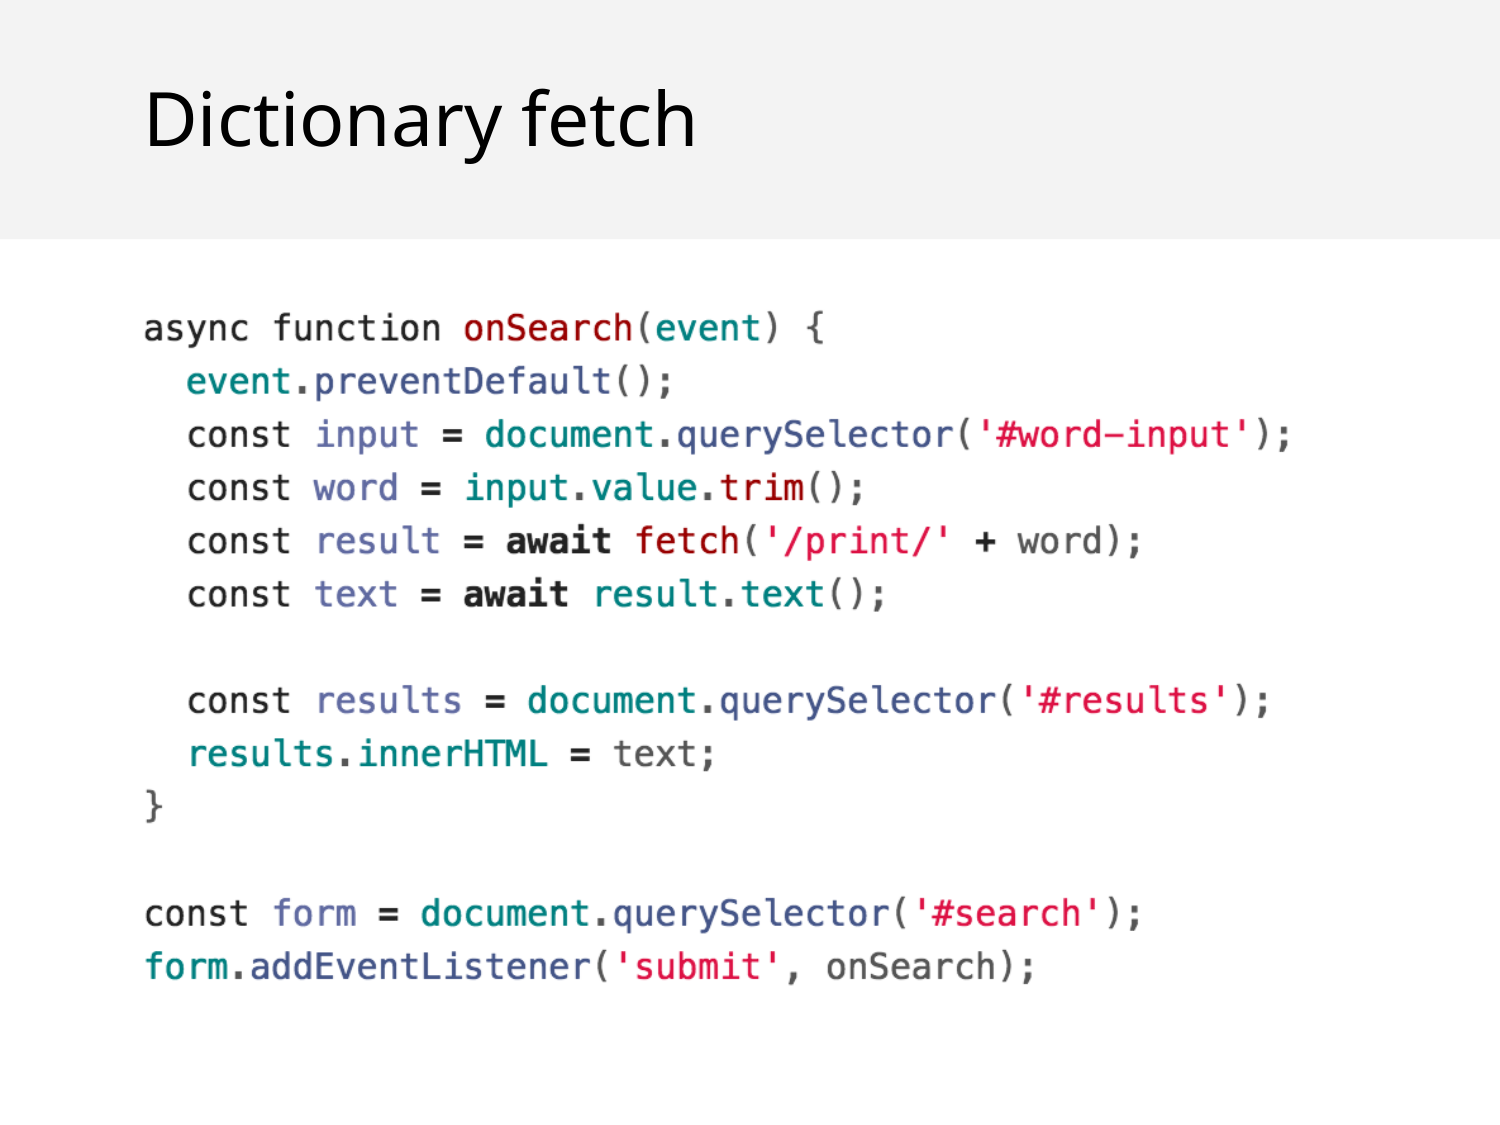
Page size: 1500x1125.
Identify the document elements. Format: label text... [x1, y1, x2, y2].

picture [128, 295, 1333, 1007]
title Dictionary fetch [128, 56, 1372, 183]
